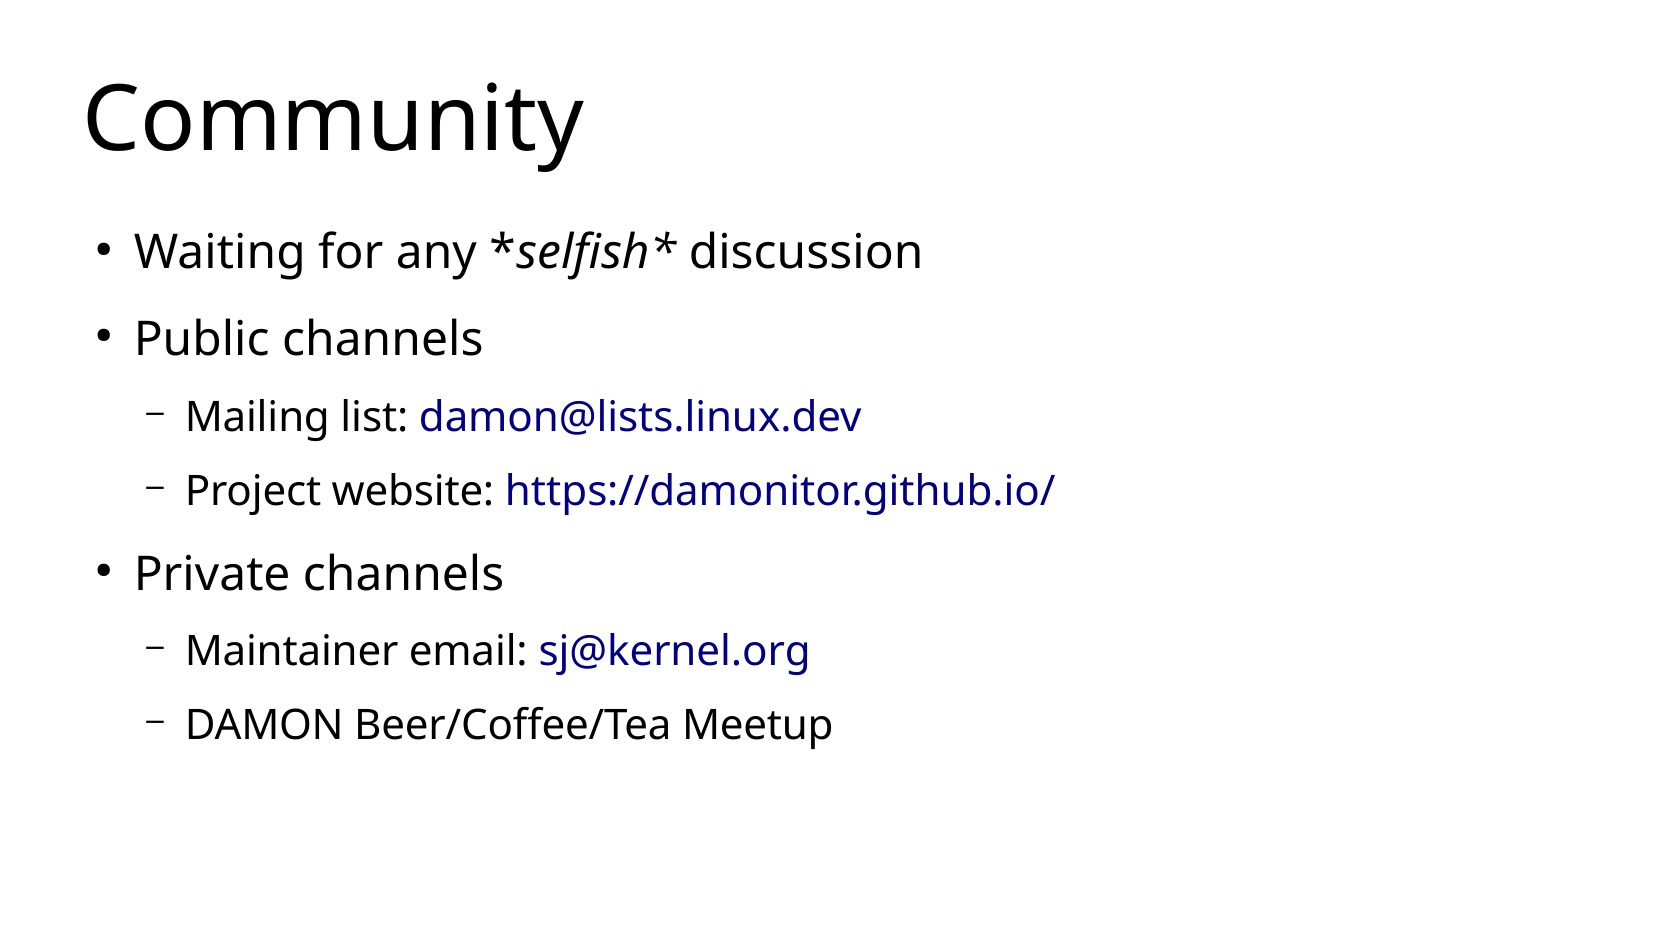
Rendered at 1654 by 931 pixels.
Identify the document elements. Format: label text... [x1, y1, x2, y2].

title Community [82, 37, 1571, 193]
list Waiting for any *selfish* discussion Public channels Mailing list: damon@lists.linux.dev Project website: https://damonitor.github.io/ Private channels Maintainer email: sj@kernel.org DAMON Beer/Coffee/Tea Meetup [82, 217, 1571, 758]
